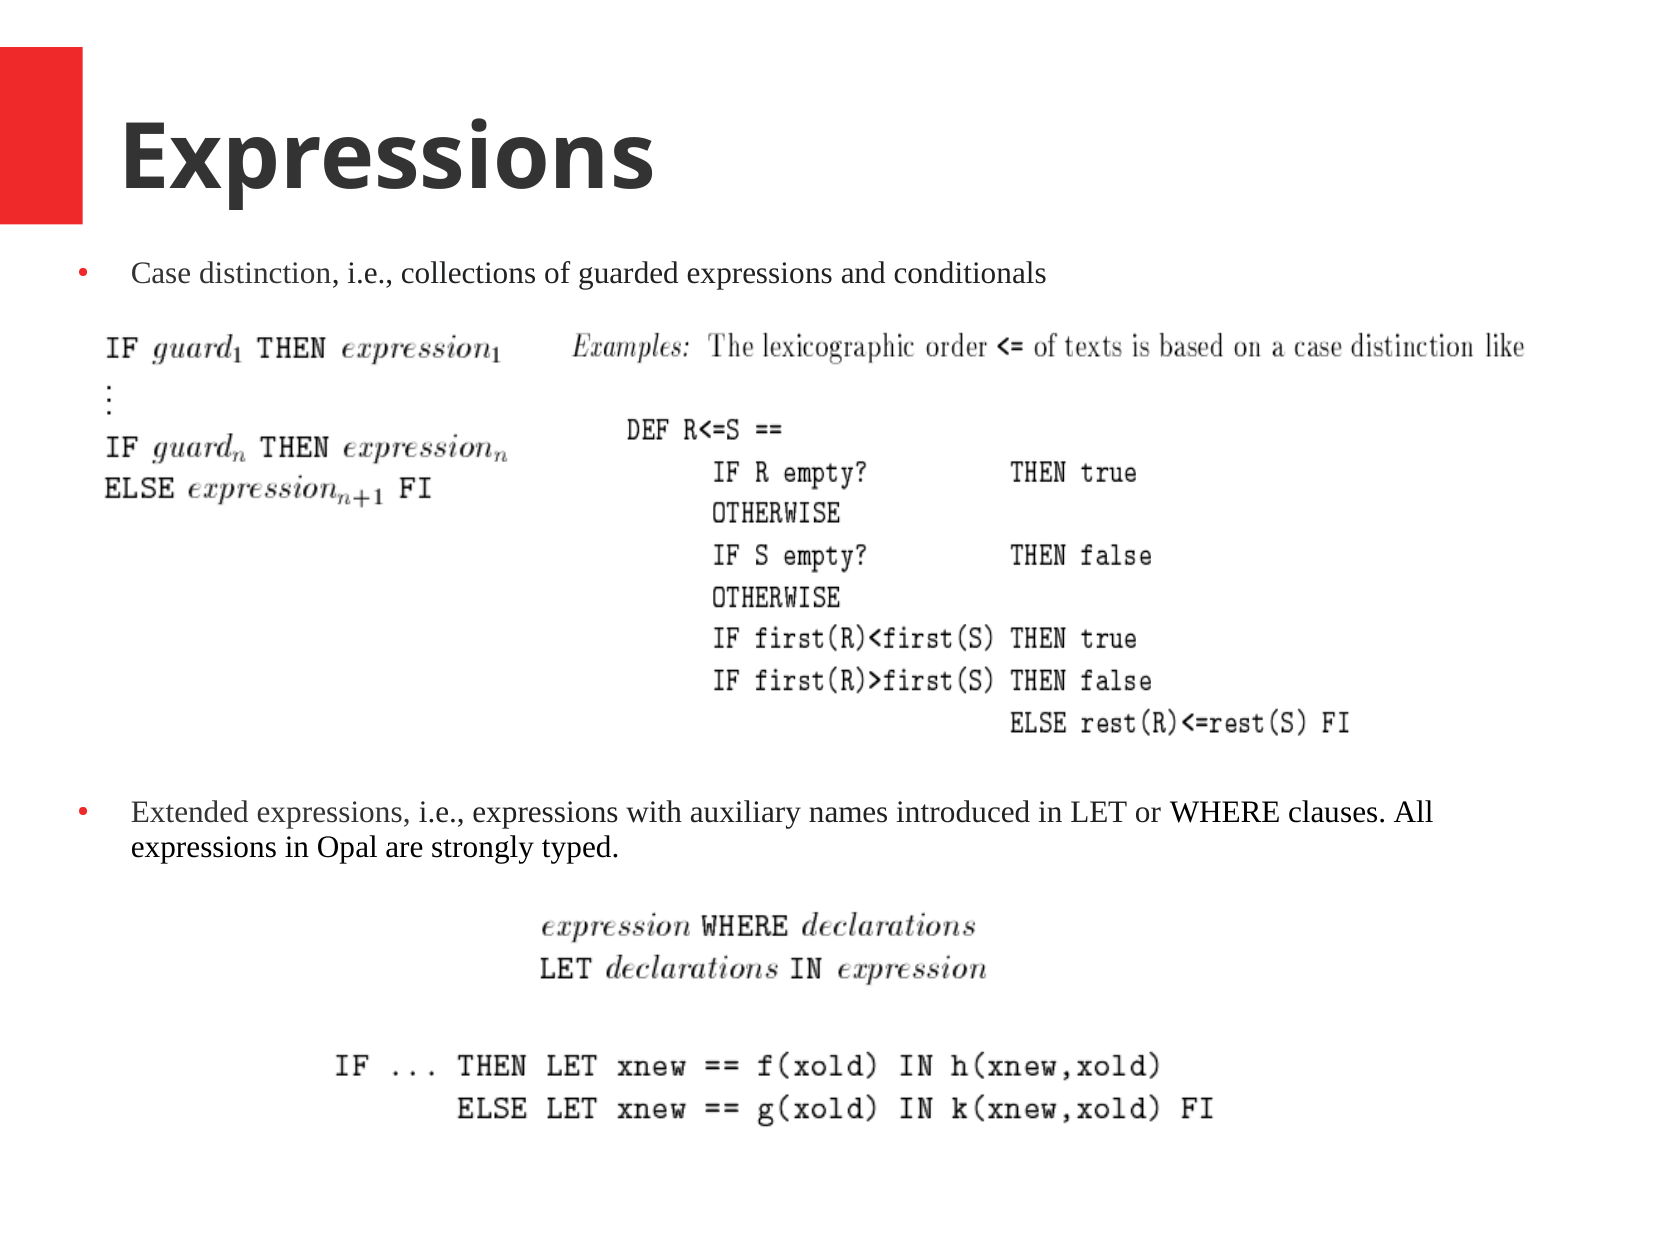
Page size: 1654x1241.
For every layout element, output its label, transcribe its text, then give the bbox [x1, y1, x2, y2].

list Extended expressions, i.e., expressions with auxiliary names introduced in LET or WHERE clauses. All expressions in Opal are strongly typed. [60, 795, 1516, 886]
picture [48, 314, 1591, 775]
picture [455, 884, 1066, 1015]
list Case distinction, i.e., collections of guarded expressions and conditionals [60, 256, 1246, 316]
picture [315, 1019, 1300, 1169]
title Expressions [118, 49, 1571, 257]
